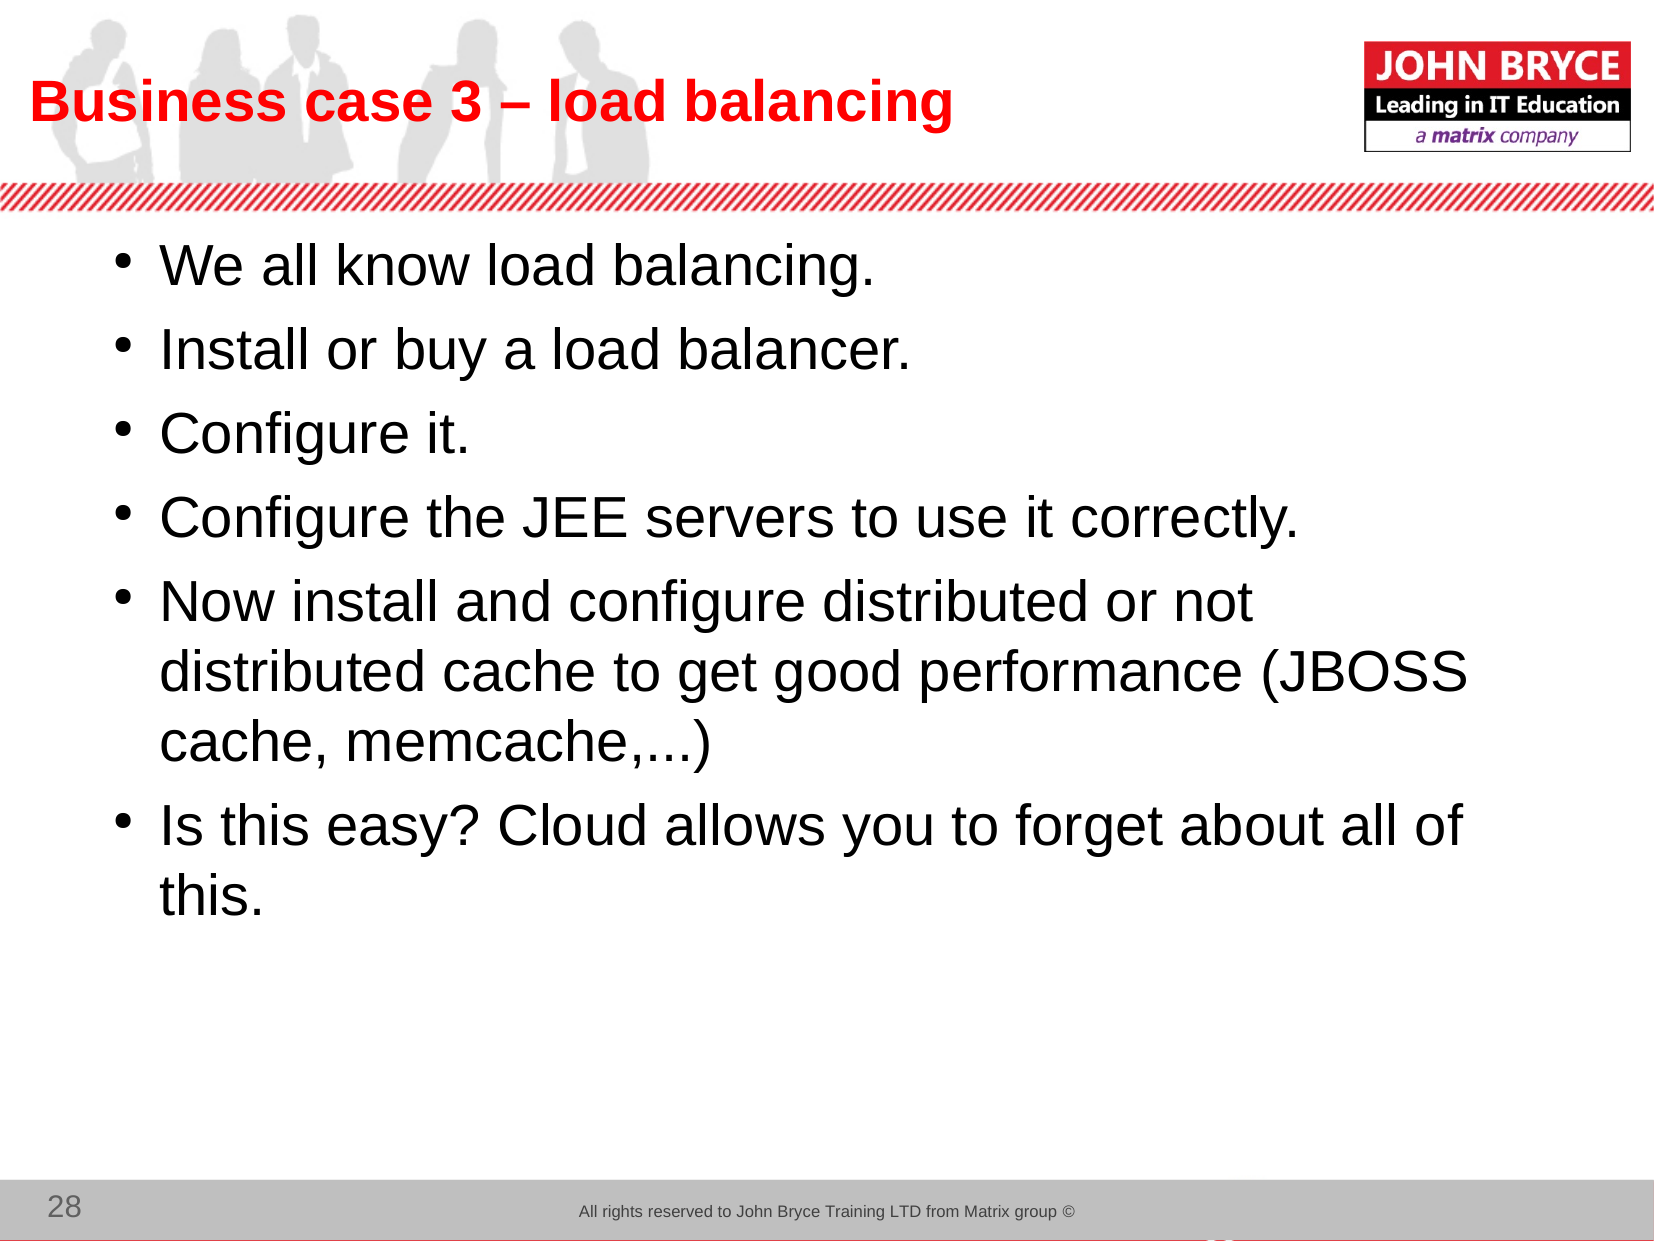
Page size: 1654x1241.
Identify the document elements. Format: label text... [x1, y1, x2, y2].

picture [0, 0, 1654, 1179]
title Business case 3 – load balancing [14, 0, 1503, 203]
list We all know load balancing. Install or buy a load balancer. Configure it. Configure the JEE servers to use it correctly. Now install and configure distributed or not distributed cache to get good performance (JBOSS cache, memcache,...) Is this easy? Cloud allows you to forget about all of this. [82, 220, 1538, 940]
